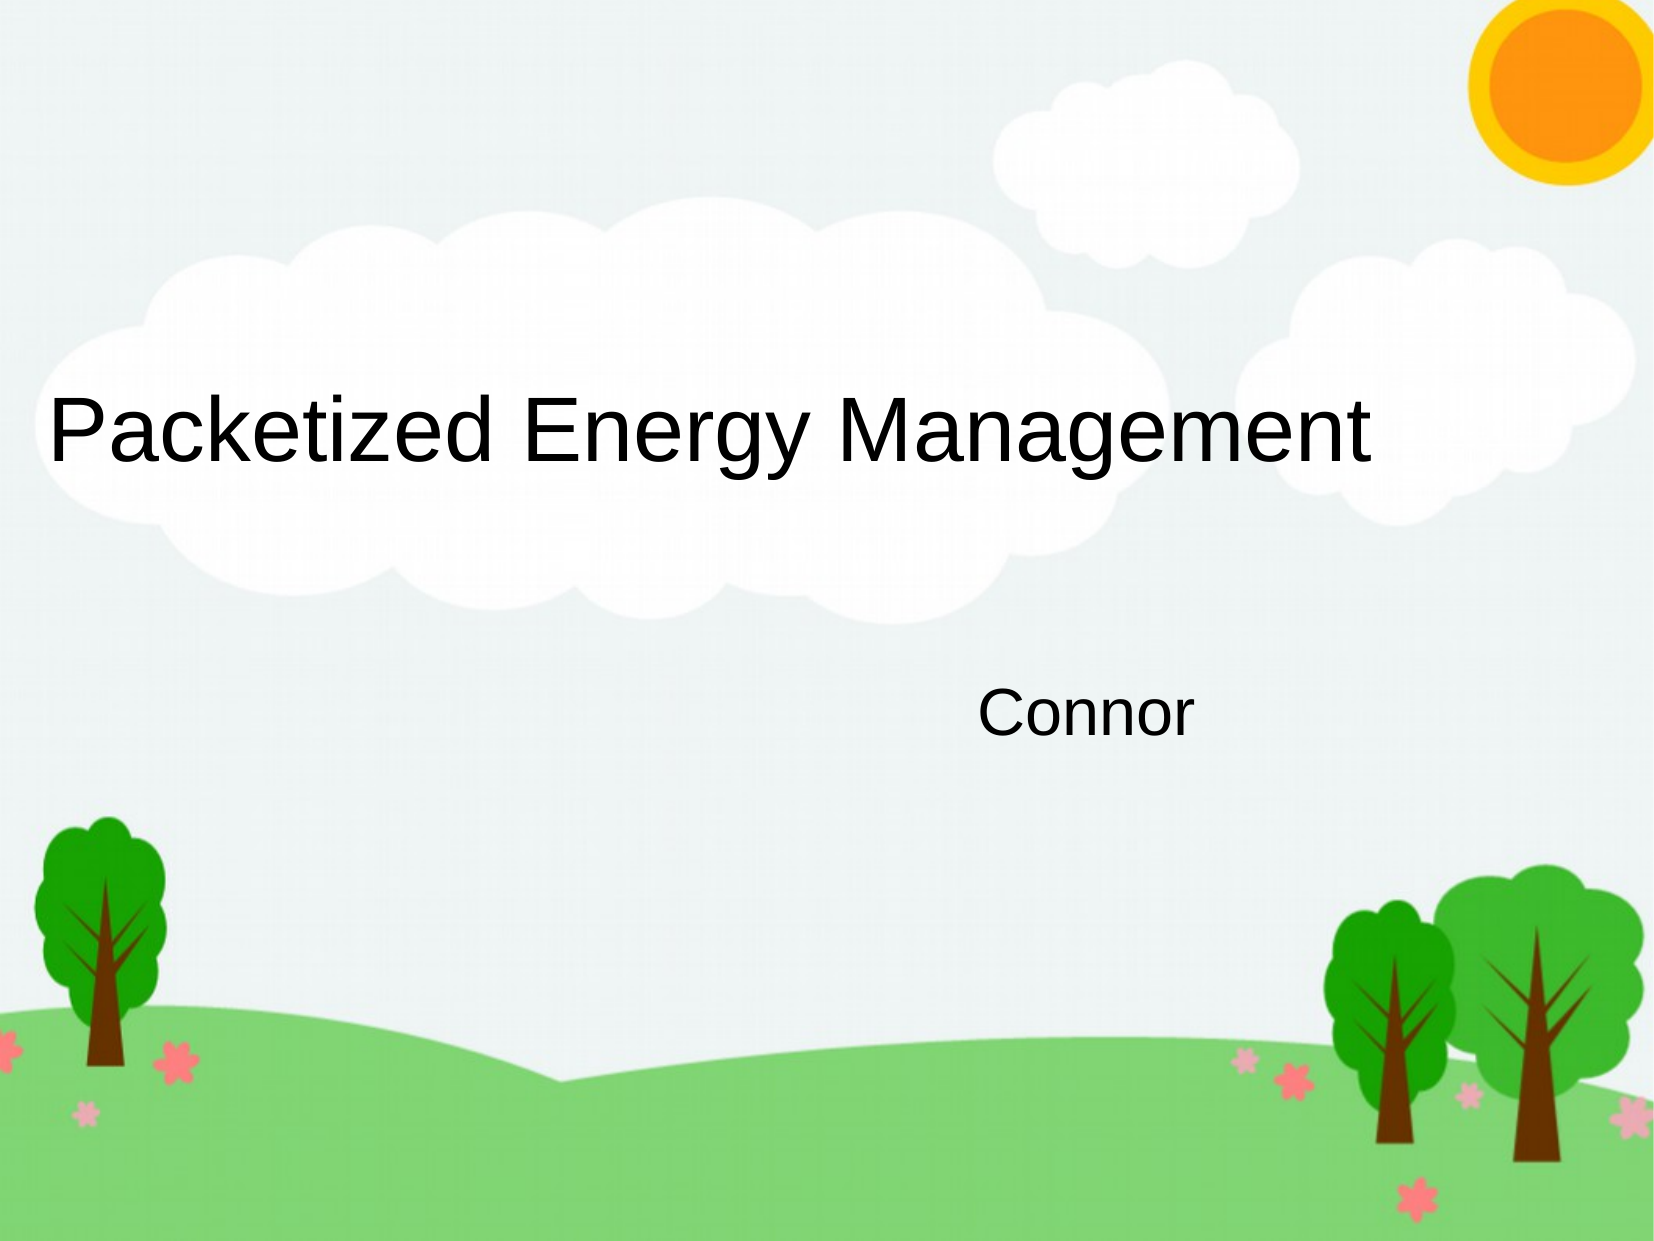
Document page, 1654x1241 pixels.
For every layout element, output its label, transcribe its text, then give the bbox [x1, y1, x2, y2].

subtitle Connor [661, 632, 1512, 792]
picture [0, 0, 1654, 1241]
title Packetized Energy Management [47, 283, 1512, 577]
